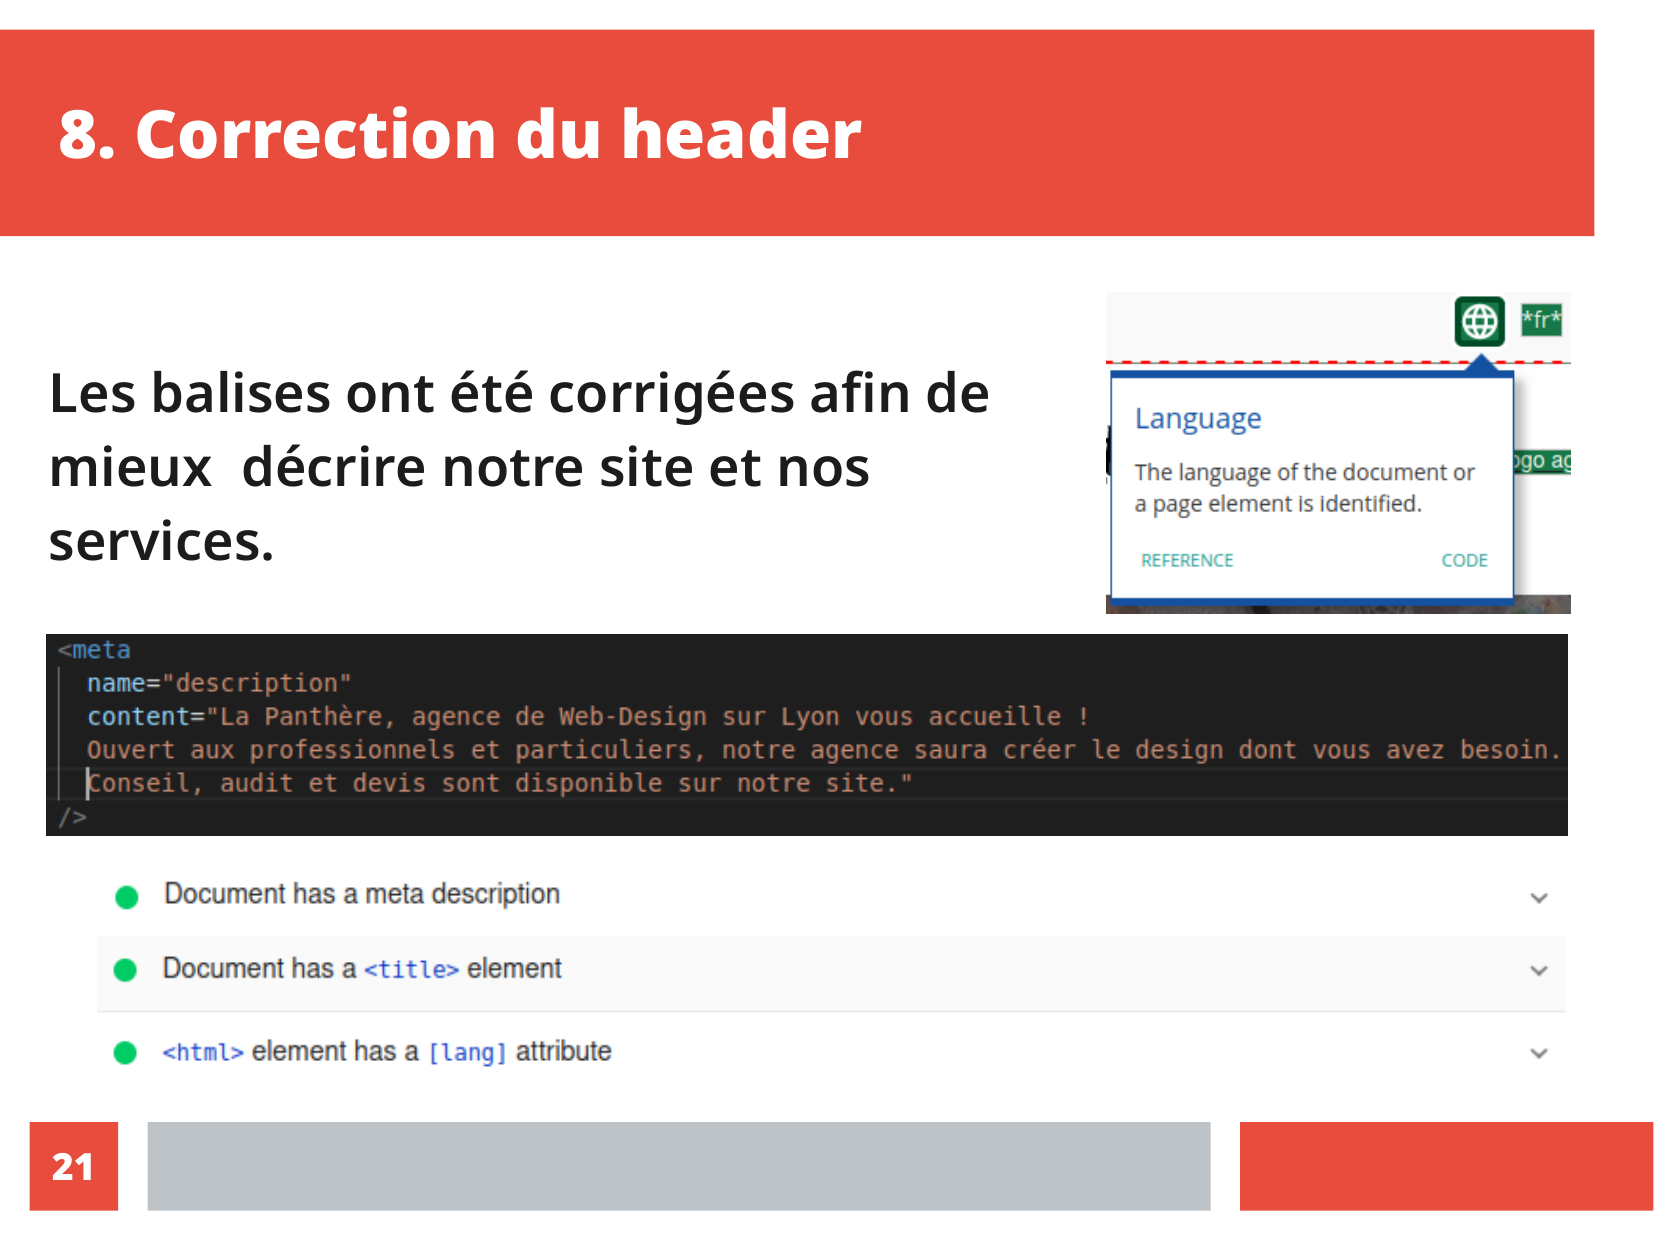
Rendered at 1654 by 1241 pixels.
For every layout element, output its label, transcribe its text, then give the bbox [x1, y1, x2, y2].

title 8. Correction du header [59, 59, 1595, 207]
picture [1106, 292, 1571, 614]
picture [93, 861, 1572, 933]
list Les balises ont été corrigées afin de mieux décrire notre site et nos services. [48, 354, 1084, 584]
picture [97, 936, 1570, 1086]
picture [46, 634, 1568, 836]
